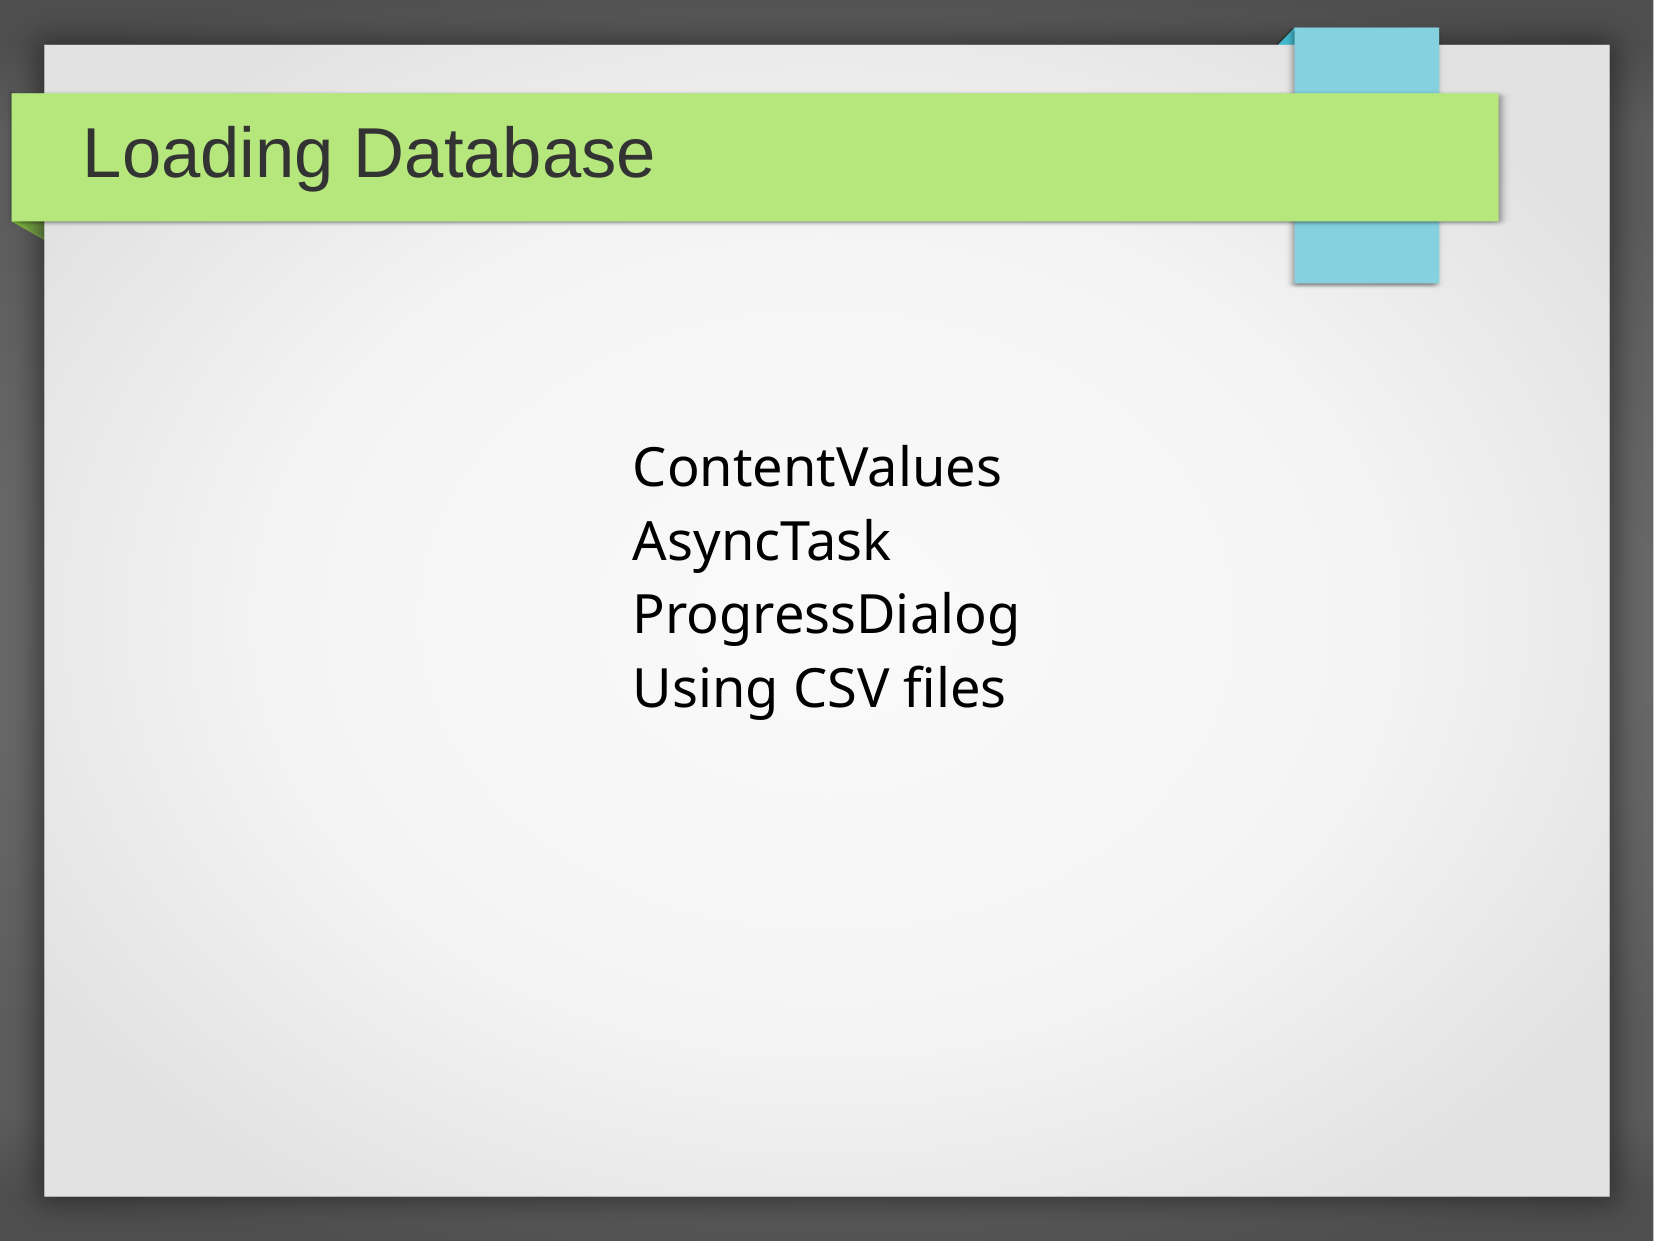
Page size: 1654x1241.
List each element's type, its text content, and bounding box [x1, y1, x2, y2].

picture [0, 0, 1654, 1241]
title Loading Database [82, 49, 1571, 257]
text_box ContentValues AsyncTask ProgressDialog Using CSV files [82, 290, 1571, 1010]
